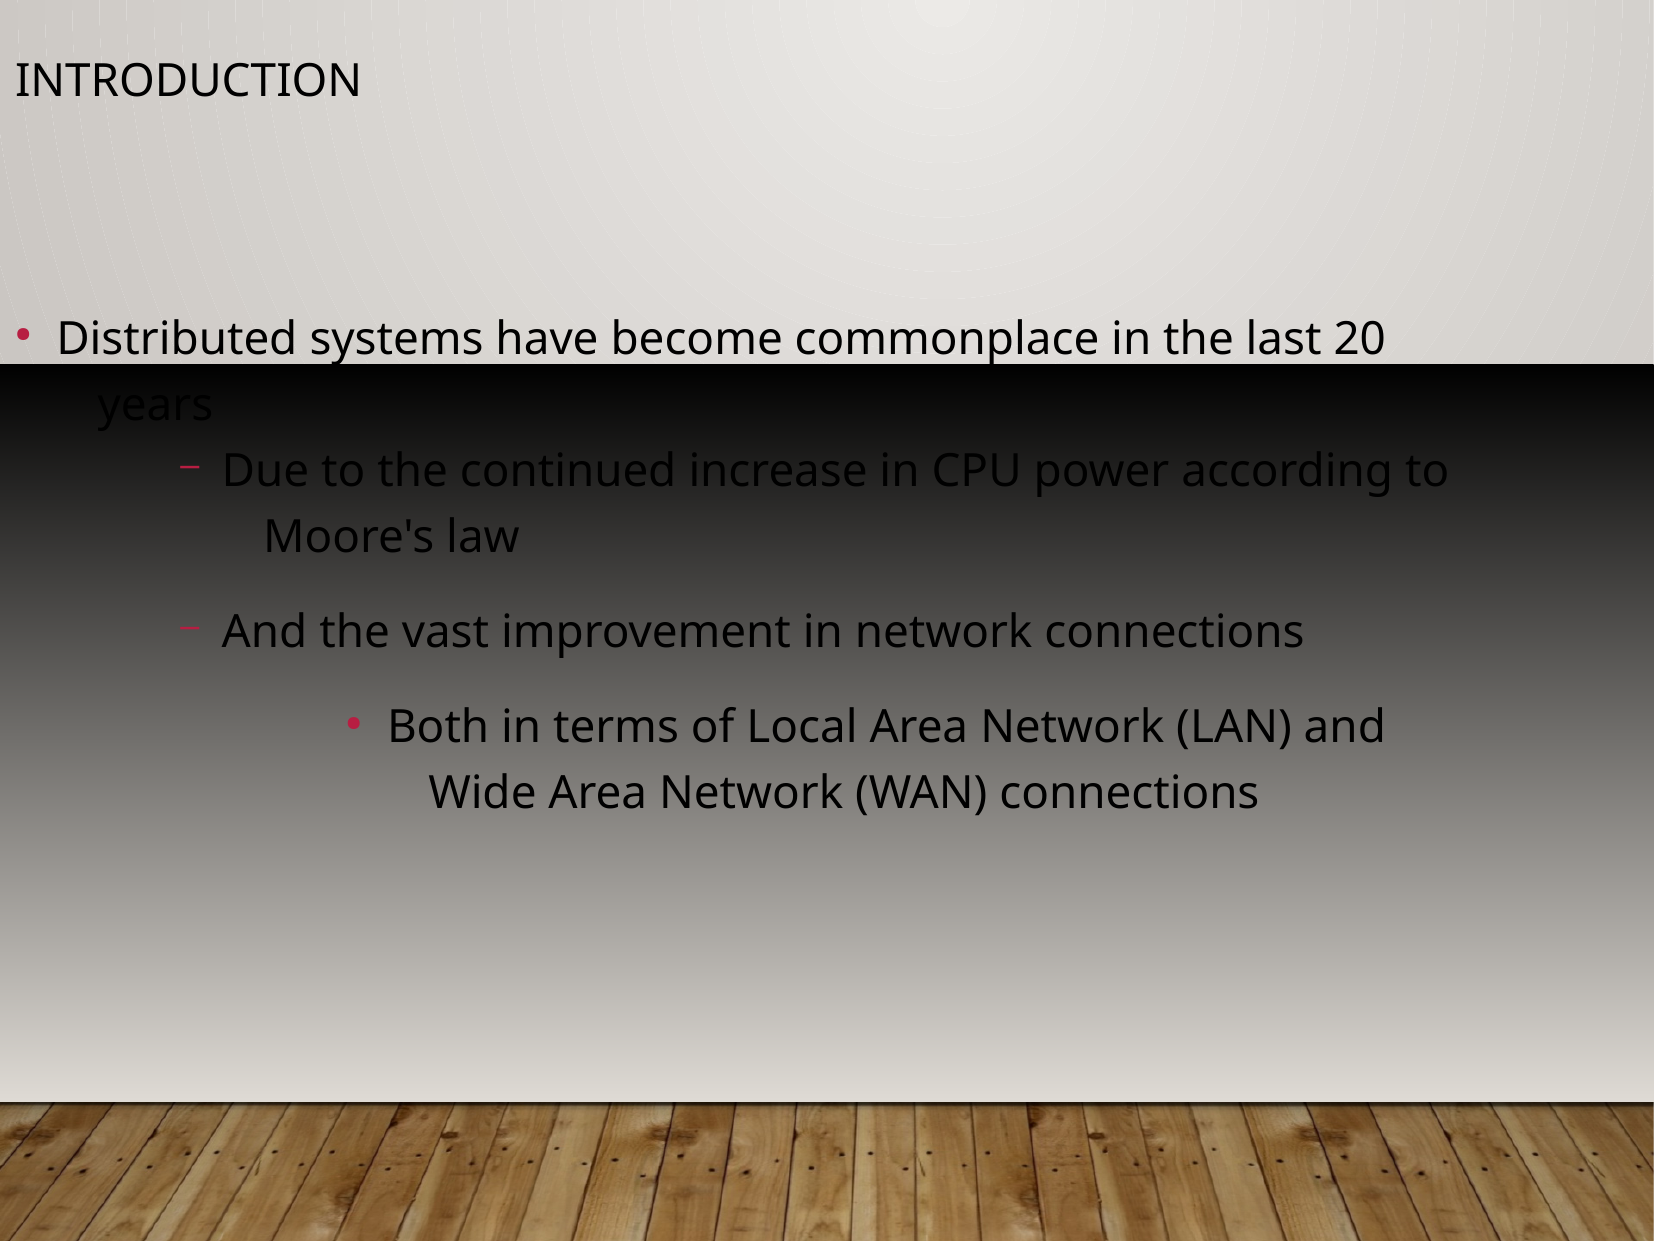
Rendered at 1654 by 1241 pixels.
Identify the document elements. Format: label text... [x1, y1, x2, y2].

title Introduction [0, 49, 1489, 257]
list Distributed systems have become commonplace in the last 20 years Due to the continued increase in CPU power according to Moore's law And the vast improvement in network connections Both in terms of Local Area Network (LAN) and Wide Area Network (WAN) connections [0, 290, 1489, 1010]
